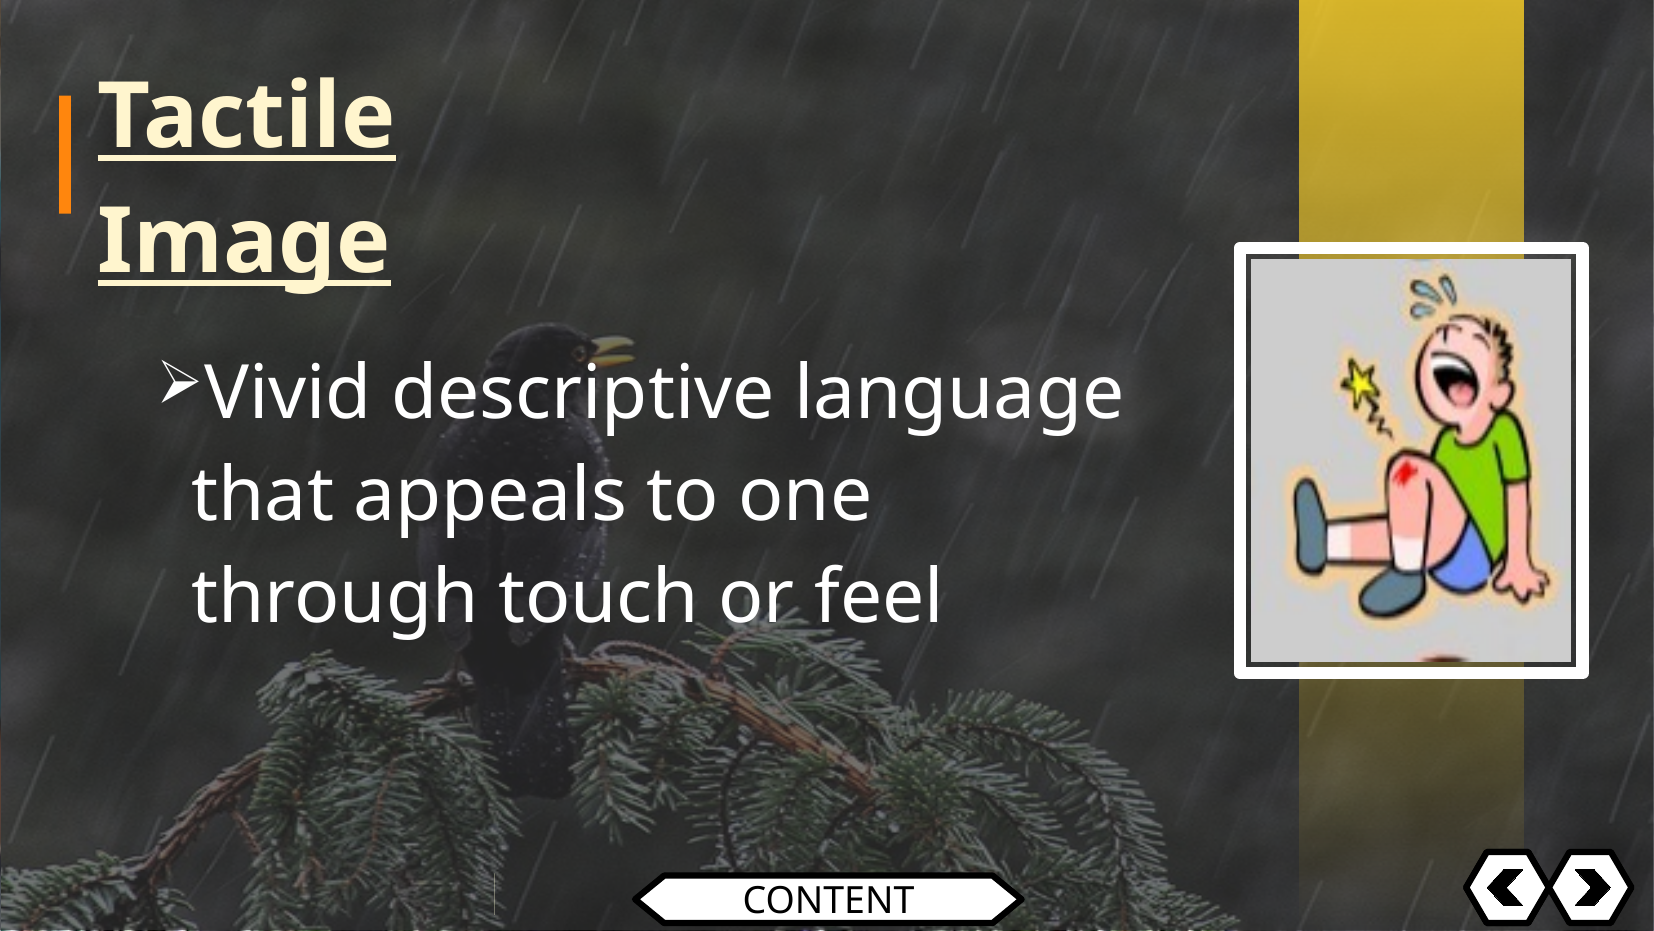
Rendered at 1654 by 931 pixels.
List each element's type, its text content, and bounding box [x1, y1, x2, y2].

text_box [0, 0, 1654, 931]
picture [1251, 259, 1571, 662]
text_box Vivid descriptive language that appeals to one through touch or feel [141, 330, 1170, 897]
text_box CONTENT [635, 875, 1022, 924]
text_box Tactile Image [82, 42, 603, 353]
text_box POETIC DEVICES [60, 846, 510, 920]
